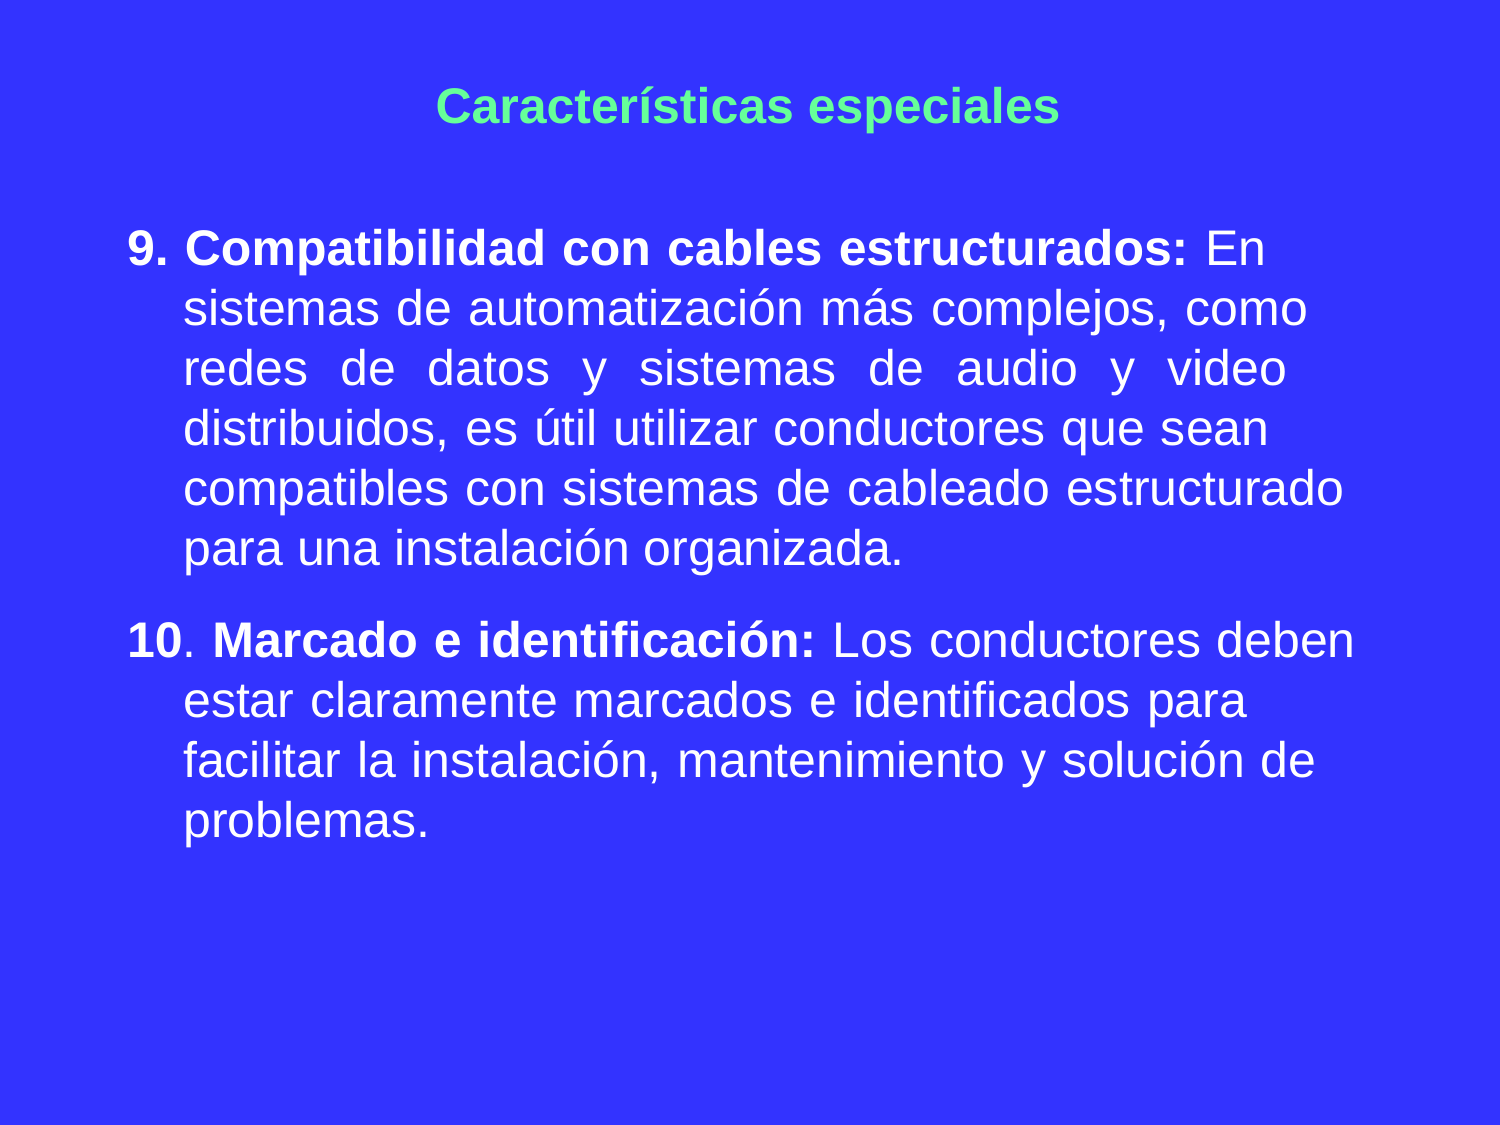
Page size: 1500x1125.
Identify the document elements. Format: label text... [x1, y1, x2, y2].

text_box Características especiales [348, 66, 1140, 142]
text_box 9. Compatibilidad con cables estructurados: En sistemas de automatización más complejos, como redes de datos y sistemas de audio y video distribuidos, es útil utilizar conductores que sean compatibles con sistemas de cableado estructurado para una instalación organizada. 10. Marcado e identificación: Los conductores deben estar claramente marcados e identificados para facilitar la instalación, mantenimiento y solución de problemas. [112, 208, 1412, 855]
